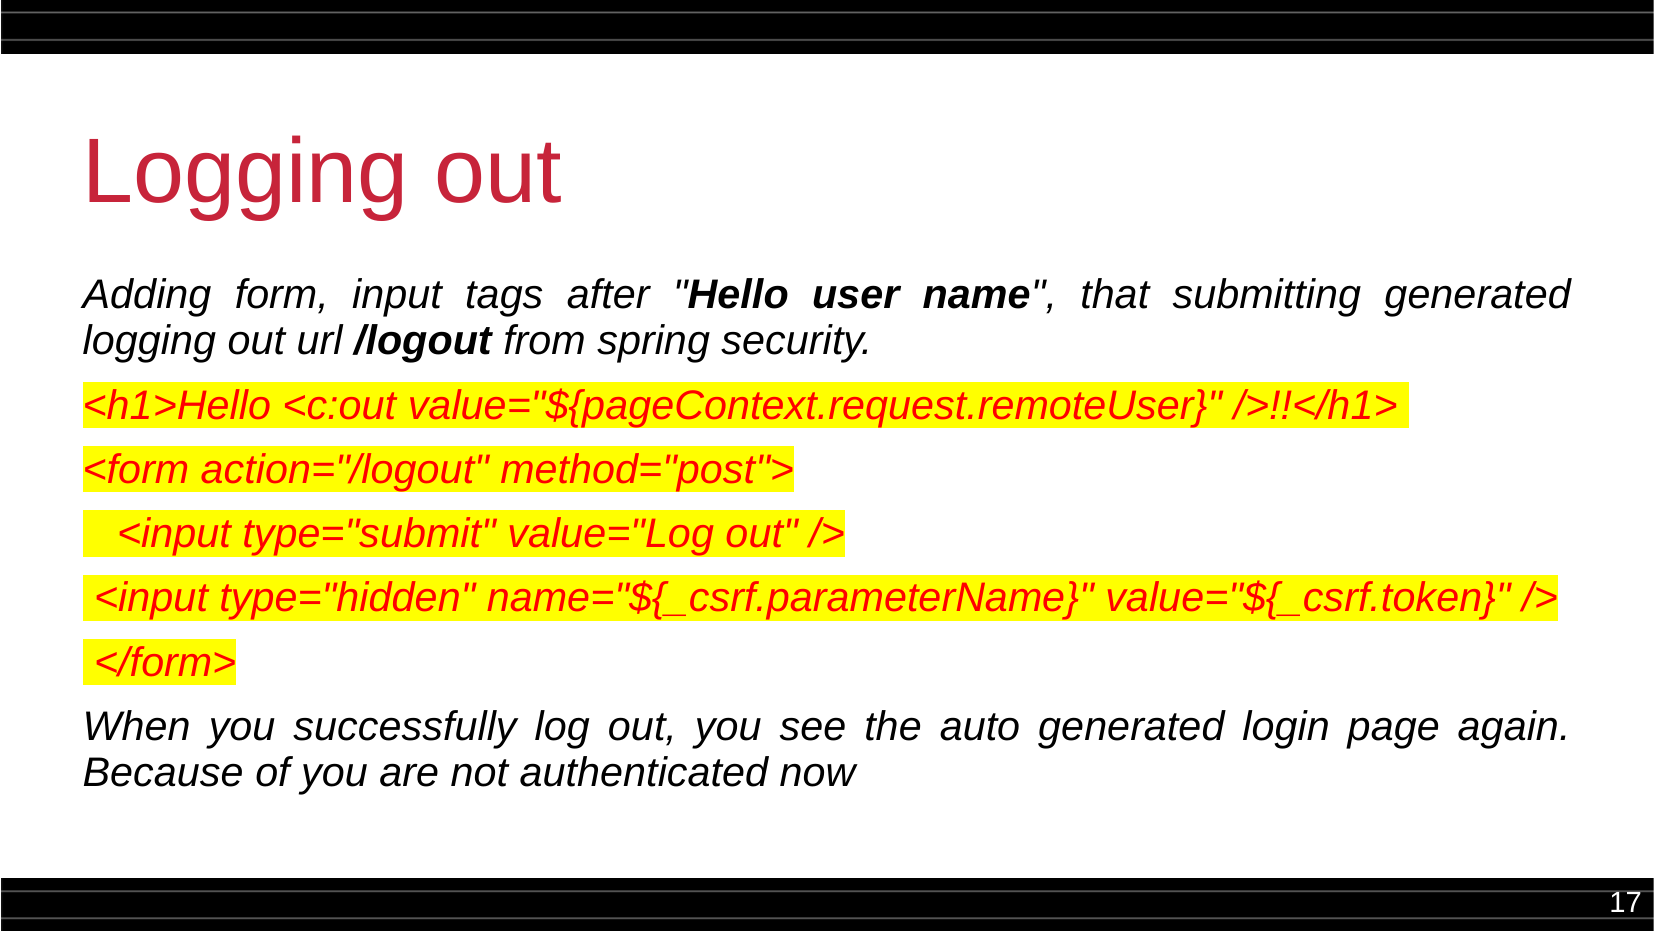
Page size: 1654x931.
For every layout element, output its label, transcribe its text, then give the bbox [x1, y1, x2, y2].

picture [1, 0, 1654, 54]
list Adding form, input tags after "Hello user name", that submitting generated logging out url /logout from spring security. <h1>Hello <c:out value="${pageContext.request.remoteUser}" />!!</h1> <form action="/logout" method="post"> <input type="submit" value="Log out" /> <input type="hidden" name="${_csrf.parameterName}" value="${_csrf.token}" /> </form> When you successfully log out, you see the auto generated login page again. Because of you are not authenticated now [82, 271, 1571, 851]
title Logging out [82, 92, 1571, 249]
picture [1, 878, 1654, 931]
